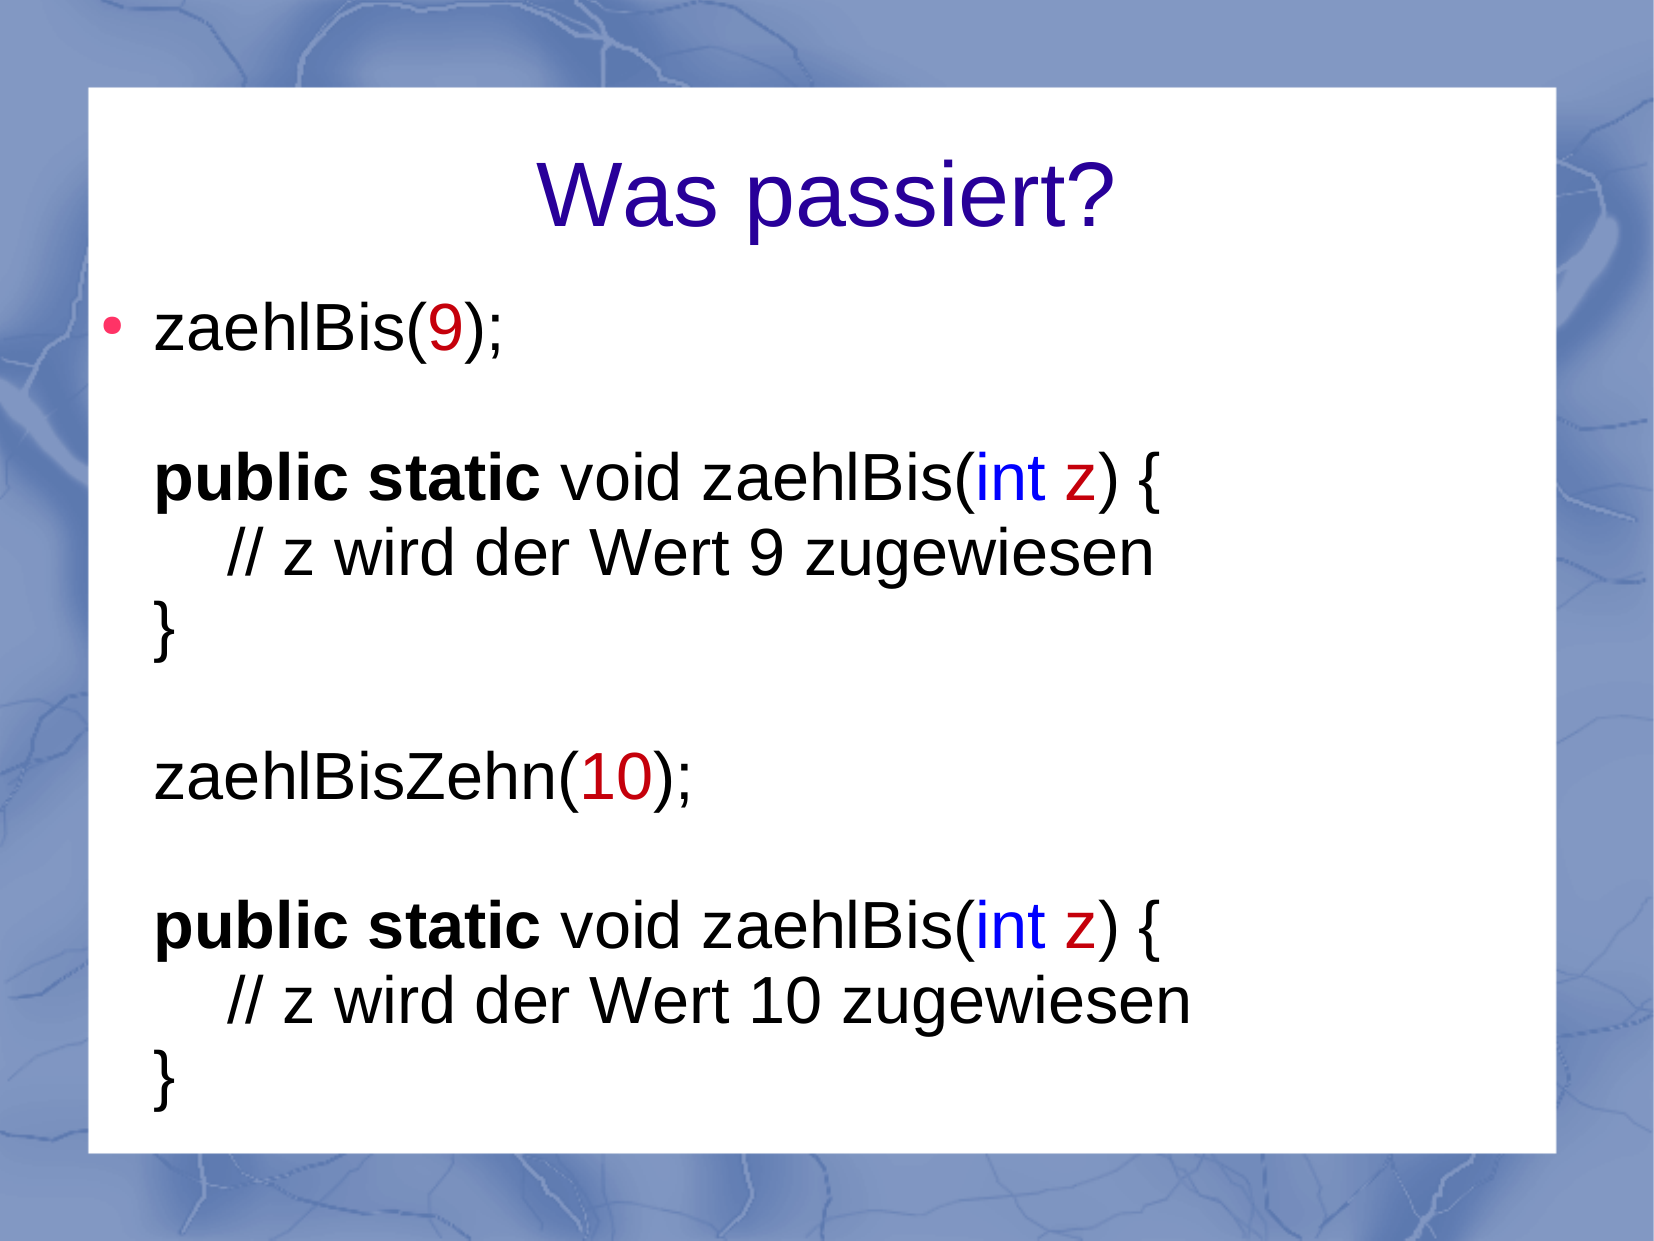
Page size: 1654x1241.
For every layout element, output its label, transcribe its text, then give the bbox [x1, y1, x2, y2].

list zaehlBis(9); public static void zaehlBis(int z) { // z wird der Wert 9 zugewiesen } zaehlBisZehn(10); public static void zaehlBis(int z) { // z wird der Wert 10 zugewiesen } [82, 290, 1571, 1241]
title Was passiert? [118, 90, 1536, 290]
picture [0, 0, 1654, 1241]
